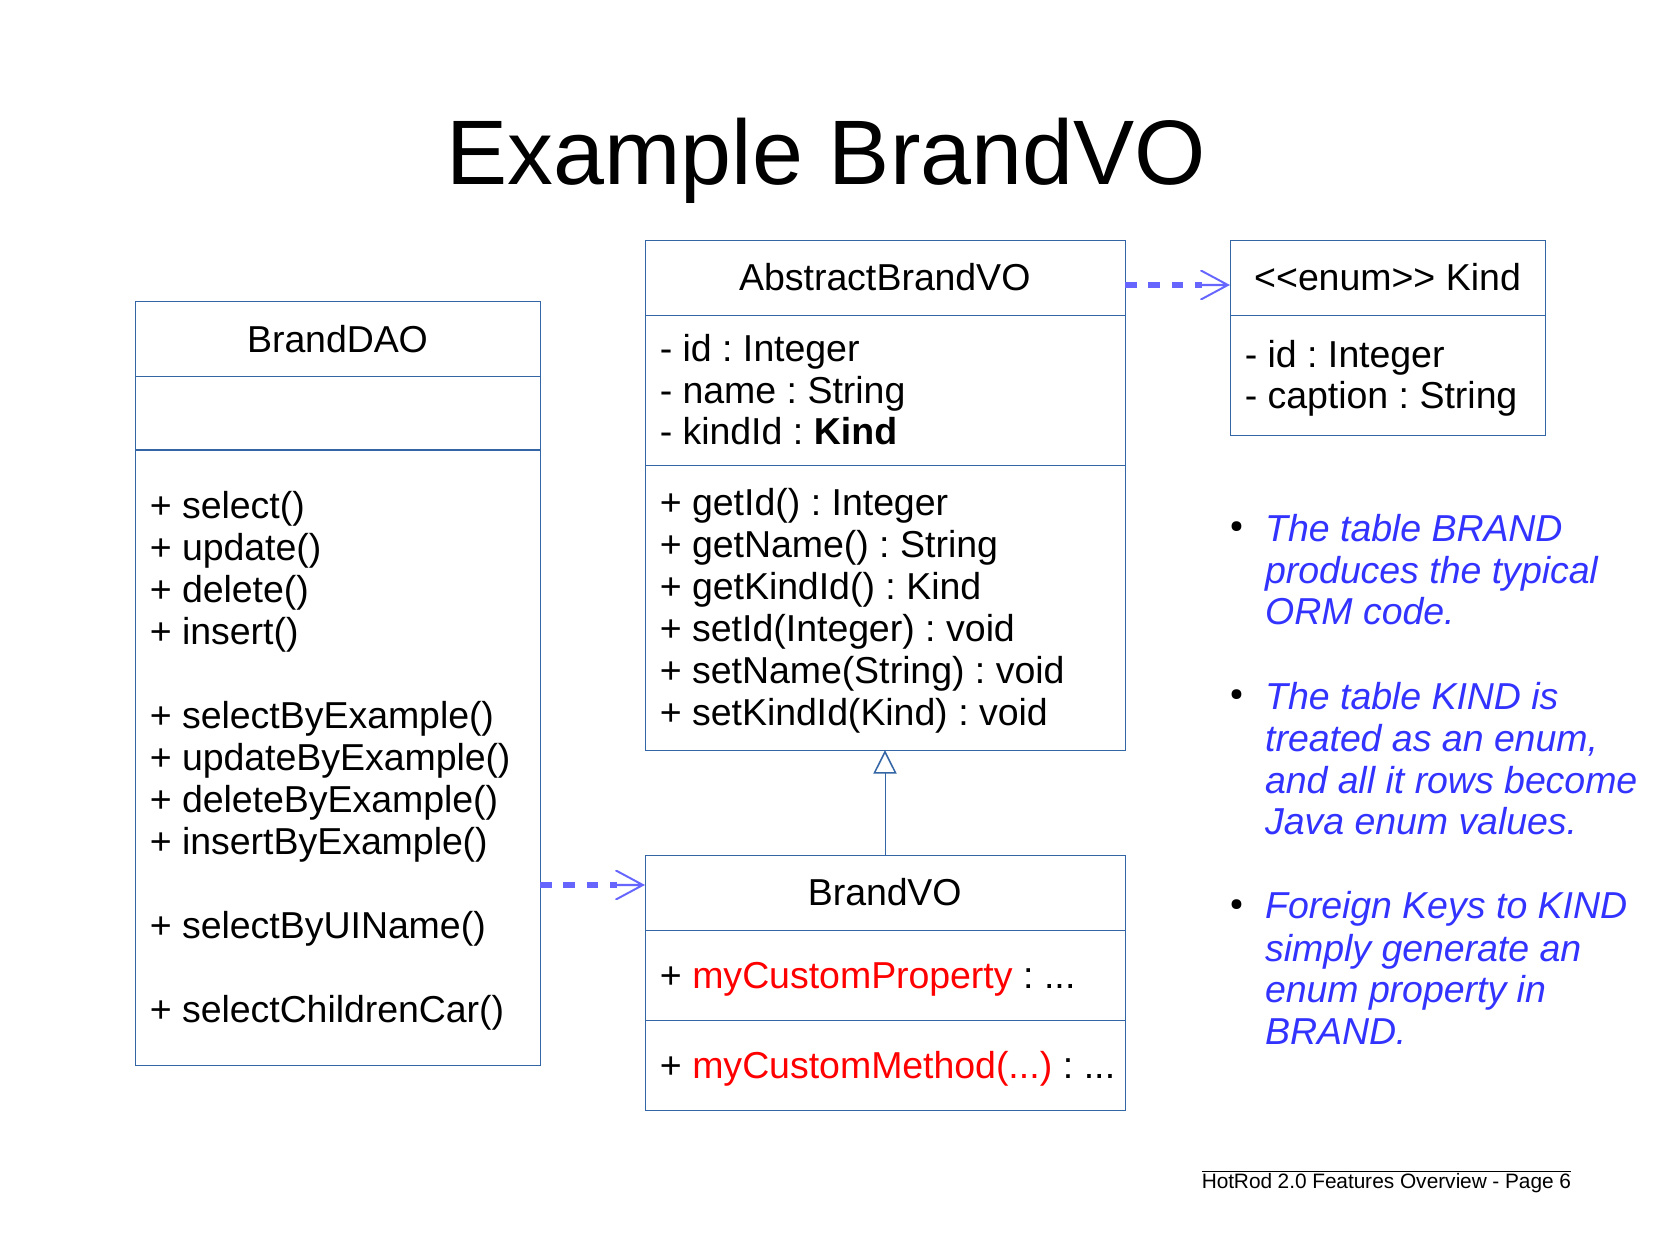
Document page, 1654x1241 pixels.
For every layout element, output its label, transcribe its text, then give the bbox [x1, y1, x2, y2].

text_box [135, 376, 541, 450]
text_box BrandDAO [135, 301, 541, 376]
text_box BrandVO [645, 855, 1126, 930]
text_box + myCustomProperty : ... [645, 930, 1126, 1020]
text_box + myCustomMethod(...) : ... [645, 1020, 1126, 1111]
title Example BrandVO [82, 49, 1571, 257]
text_box - id : Integer - name : String - kindId : Kind [645, 315, 1126, 465]
text_box The table BRAND produces the typical ORM code. The table KIND is treated as an enum, and all it rows become Java enum values. Foreign Keys to KIND simply generate an enum property in BRAND. [1215, 615, 1561, 946]
text_box <<enum>> Kind [1230, 240, 1546, 315]
text_box AbstractBrandVO [645, 240, 1126, 315]
text_box + getId() : Integer + getName() : String + getKindId() : Kind + setId(Integer) : void + setName(String) : void + setKindId(Kind) : void [645, 465, 1126, 751]
text_box + select() + update() + delete() + insert() + selectByExample() + updateByExample() + deleteByExample() + insertByExample() + selectByUIName() + selectChildrenCar() [135, 450, 541, 1066]
text_box - id : Integer - caption : String [1230, 315, 1546, 436]
